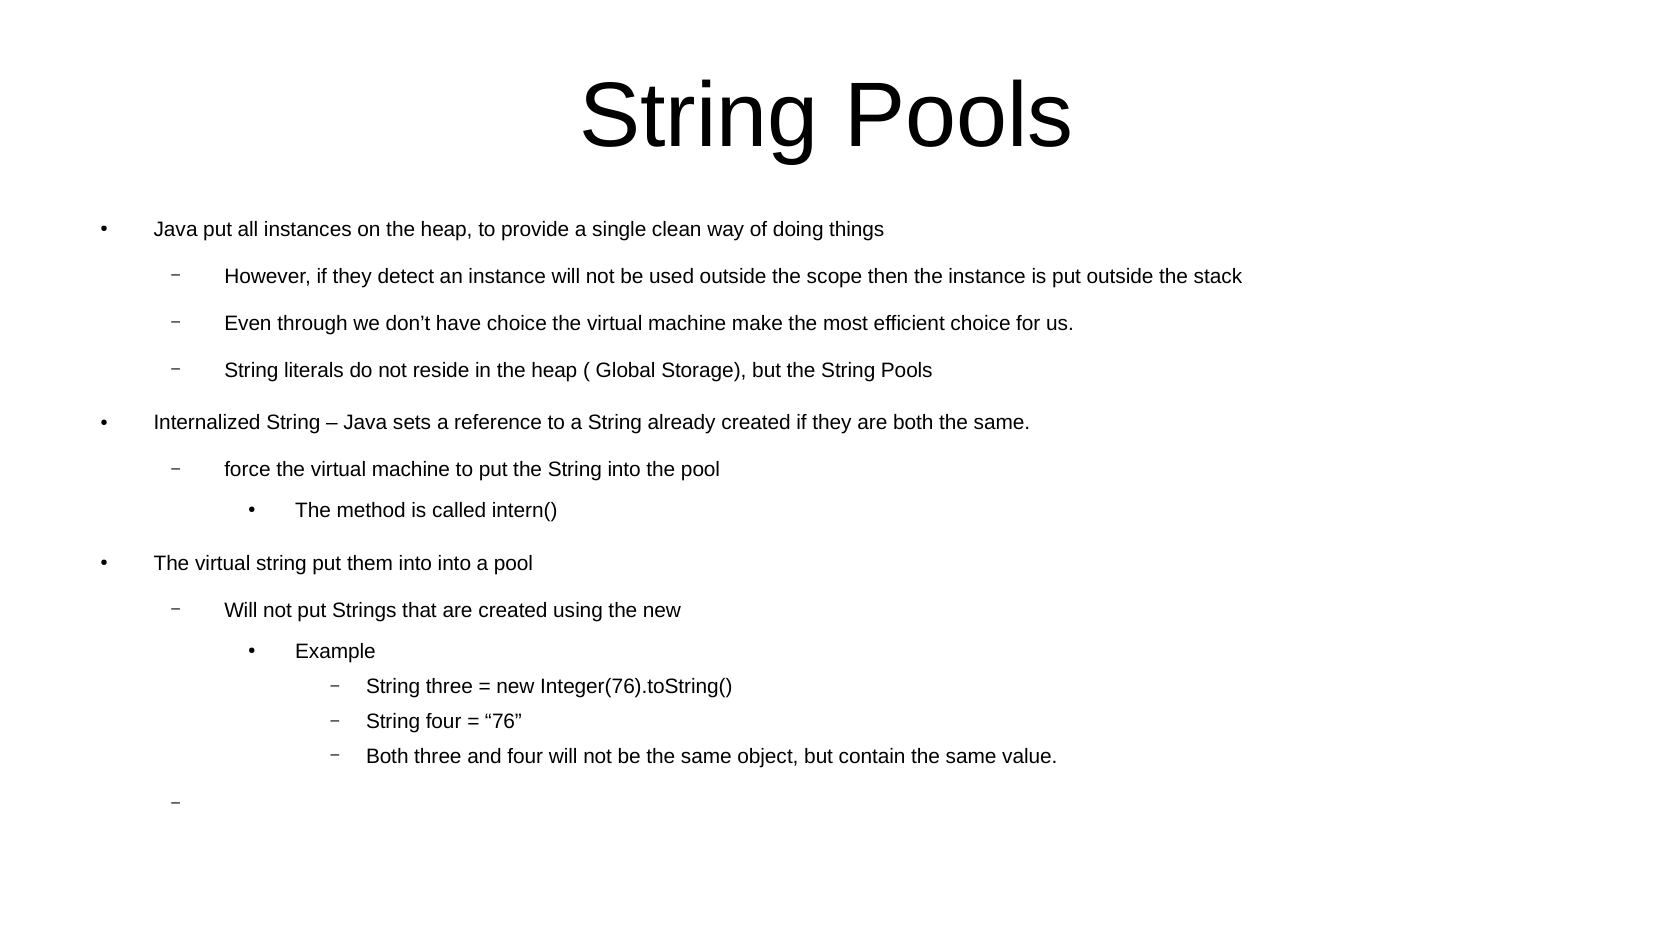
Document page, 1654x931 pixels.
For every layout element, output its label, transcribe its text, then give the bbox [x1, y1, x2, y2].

title String Pools [82, 37, 1571, 193]
list Java put all instances on the heap, to provide a single clean way of doing things However, if they detect an instance will not be used outside the scope then the instance is put outside the stack Even through we don’t have choice the virtual machine make the most efficient choice for us. String literals do not reside in the heap ( Global Storage), but the String Pools Internalized String – Java sets a reference to a String already created if they are both the same. force the virtual machine to put the String into the pool The method is called intern() The virtual string put them into into a pool Will not put Strings that are created using the new Example String three = new Integer(76).toString() String four = “76” Both three and four will not be the same object, but contain the same value. [82, 217, 1621, 901]
